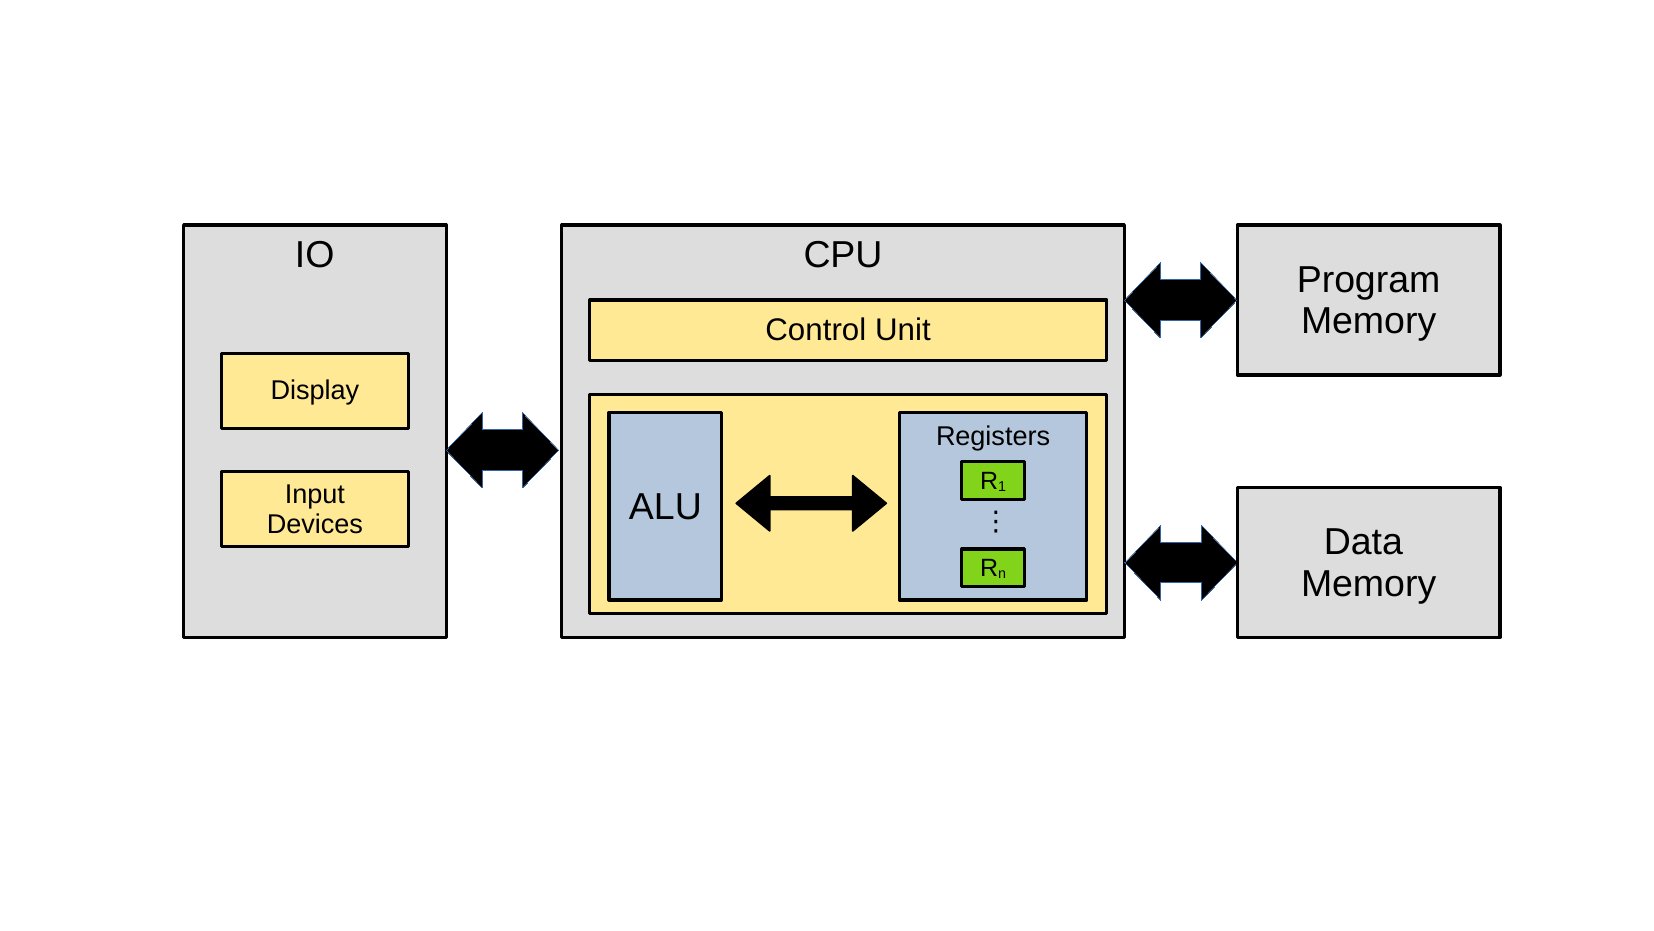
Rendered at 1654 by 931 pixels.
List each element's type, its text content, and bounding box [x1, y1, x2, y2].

text_box [446, 412, 559, 488]
text_box Data Memory [1237, 487, 1500, 638]
text_box Rn [961, 548, 1025, 587]
text_box ALU [608, 412, 722, 600]
text_box Display [221, 353, 409, 429]
text_box ⋮ [967, 498, 1014, 544]
text_box Registers [899, 412, 1087, 600]
text_box Program Memory [1237, 225, 1500, 376]
text_box [1124, 262, 1237, 338]
text_box IO [183, 224, 447, 638]
text_box CPU [561, 224, 1125, 638]
text_box [1124, 525, 1237, 601]
text_box [589, 394, 1107, 614]
text_box Control Unit [589, 300, 1107, 361]
text_box Input Devices [221, 471, 409, 547]
text_box R1 [961, 461, 1025, 500]
